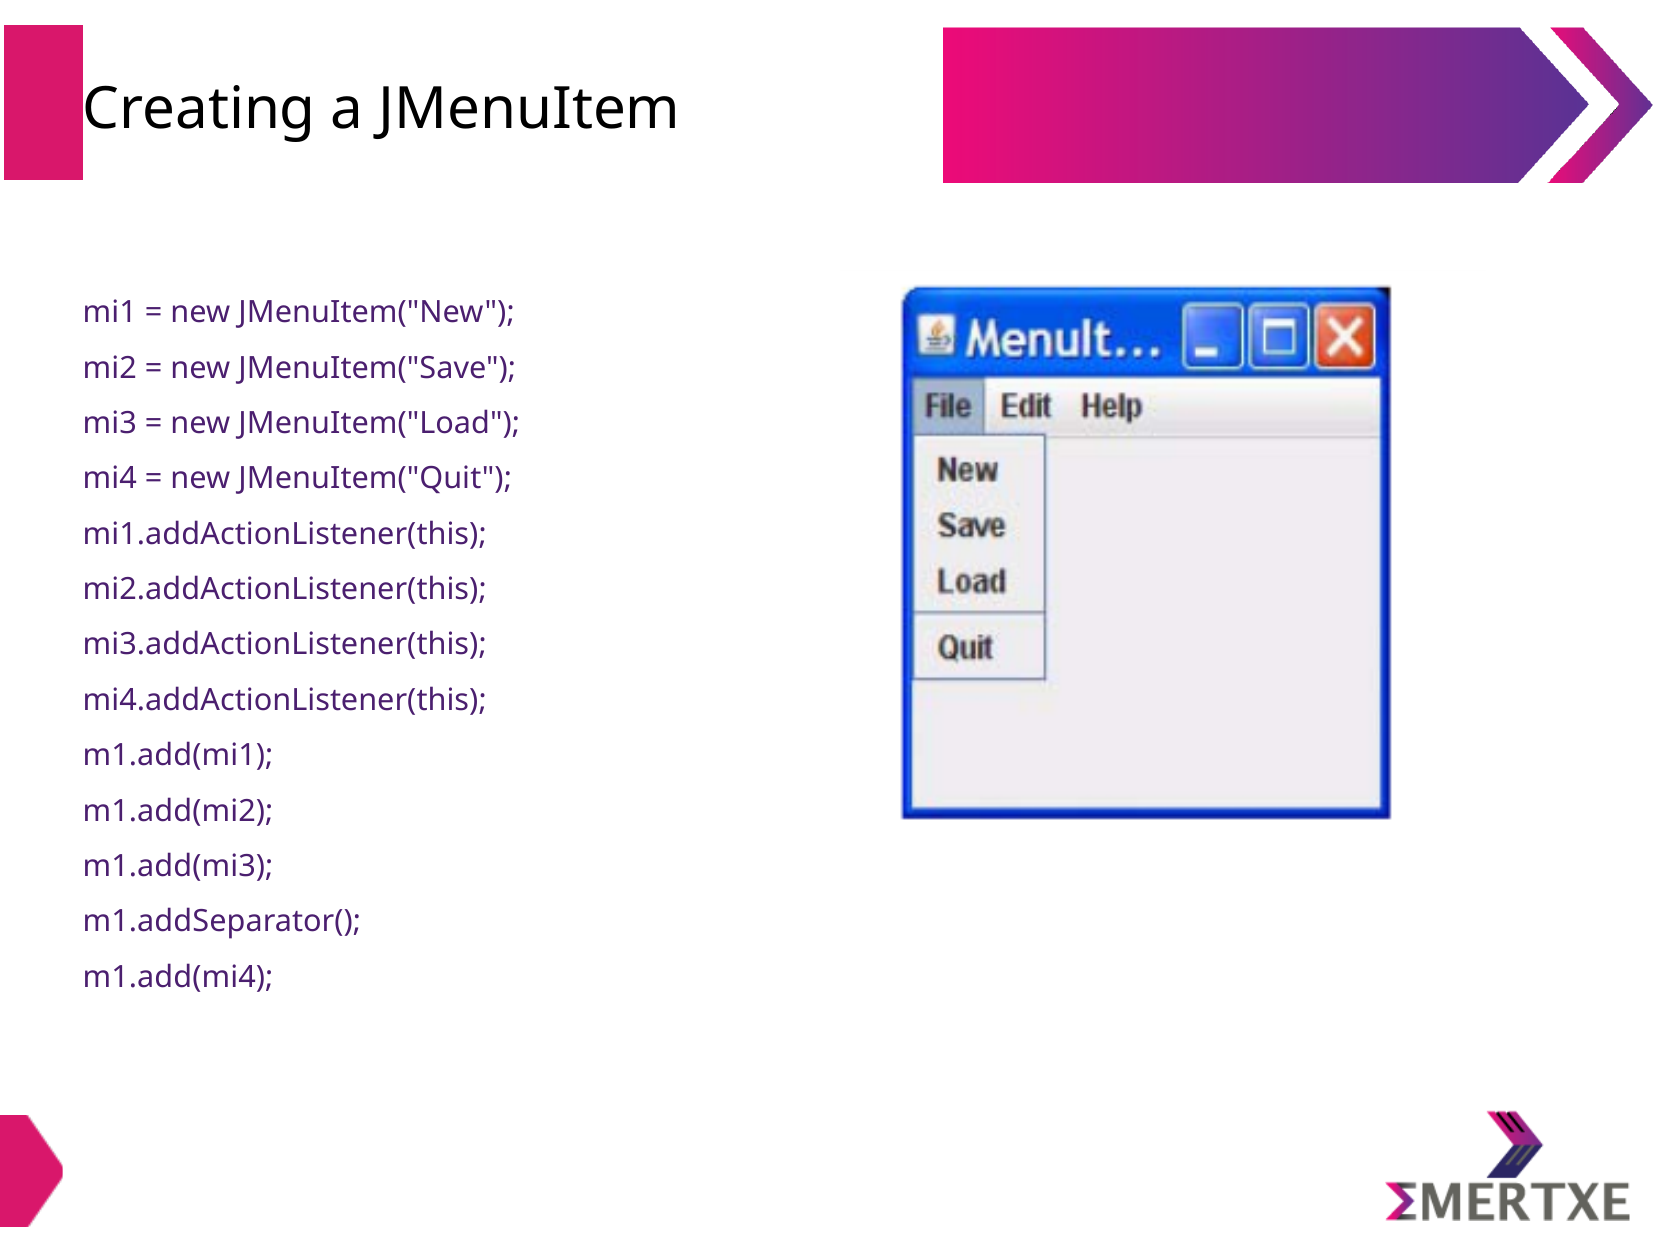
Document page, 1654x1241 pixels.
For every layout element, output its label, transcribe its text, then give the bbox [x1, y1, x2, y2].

picture [1571, 27, 1653, 183]
picture [1385, 1107, 1631, 1221]
list mi1 = new JMenuItem("New"); mi2 = new JMenuItem("Save"); mi3 = new JMenuItem("Load"); mi4 = new JMenuItem("Quit"); mi1.addActionListener(this); mi2.addActionListener(this); mi3.addActionListener(this); mi4.addActionListener(this); m1.add(mi1); m1.add(mi2); m1.add(mi3); m1.addSeparator(); m1.add(mi4); [82, 290, 1571, 1010]
title Creating a JMenuItem [82, 2, 1571, 210]
picture [840, 269, 1486, 871]
